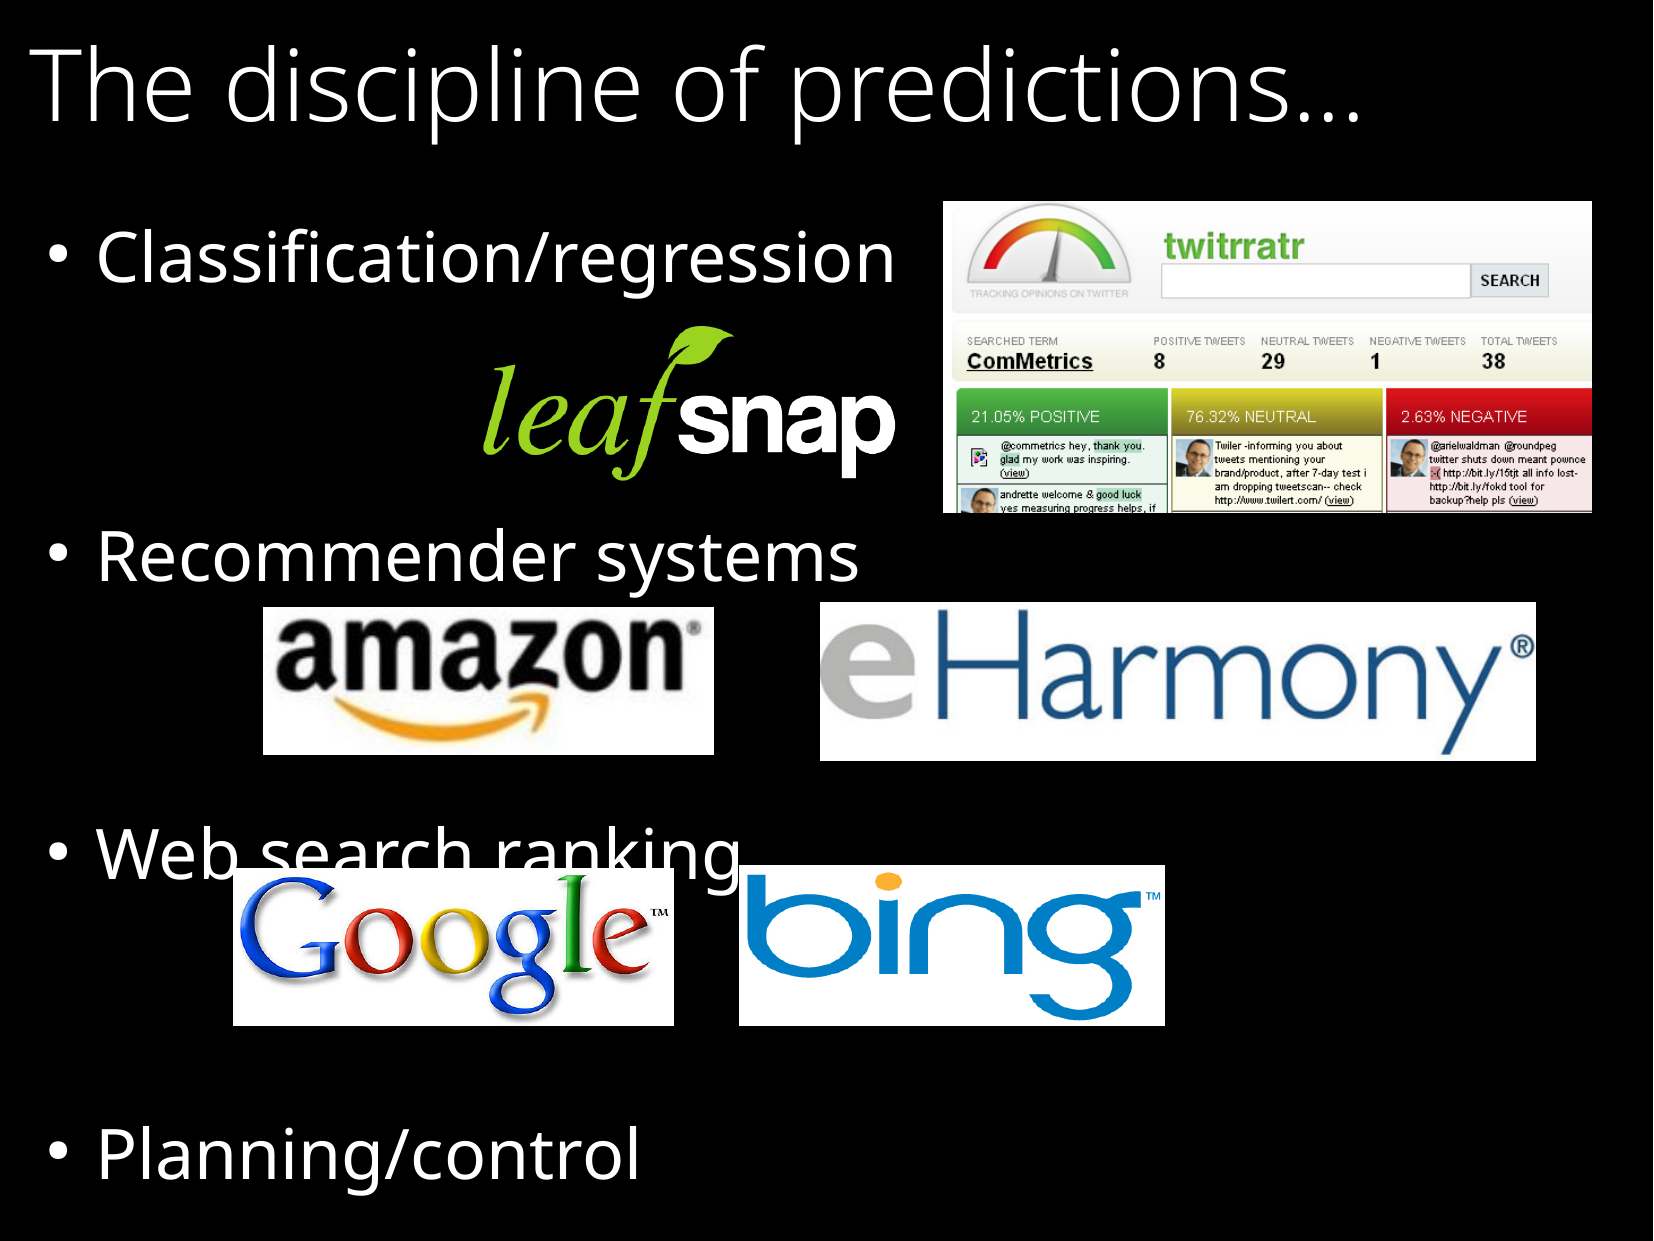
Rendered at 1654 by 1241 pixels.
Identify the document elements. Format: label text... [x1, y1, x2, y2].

title The discipline of predictions... [29, 8, 1631, 157]
picture [233, 868, 674, 1026]
picture [820, 602, 1536, 761]
list Classification/regression Recommender systems Web search ranking Planning/control [29, 207, 1634, 1209]
picture [739, 865, 1165, 1026]
picture [263, 607, 714, 756]
picture [943, 201, 1592, 513]
